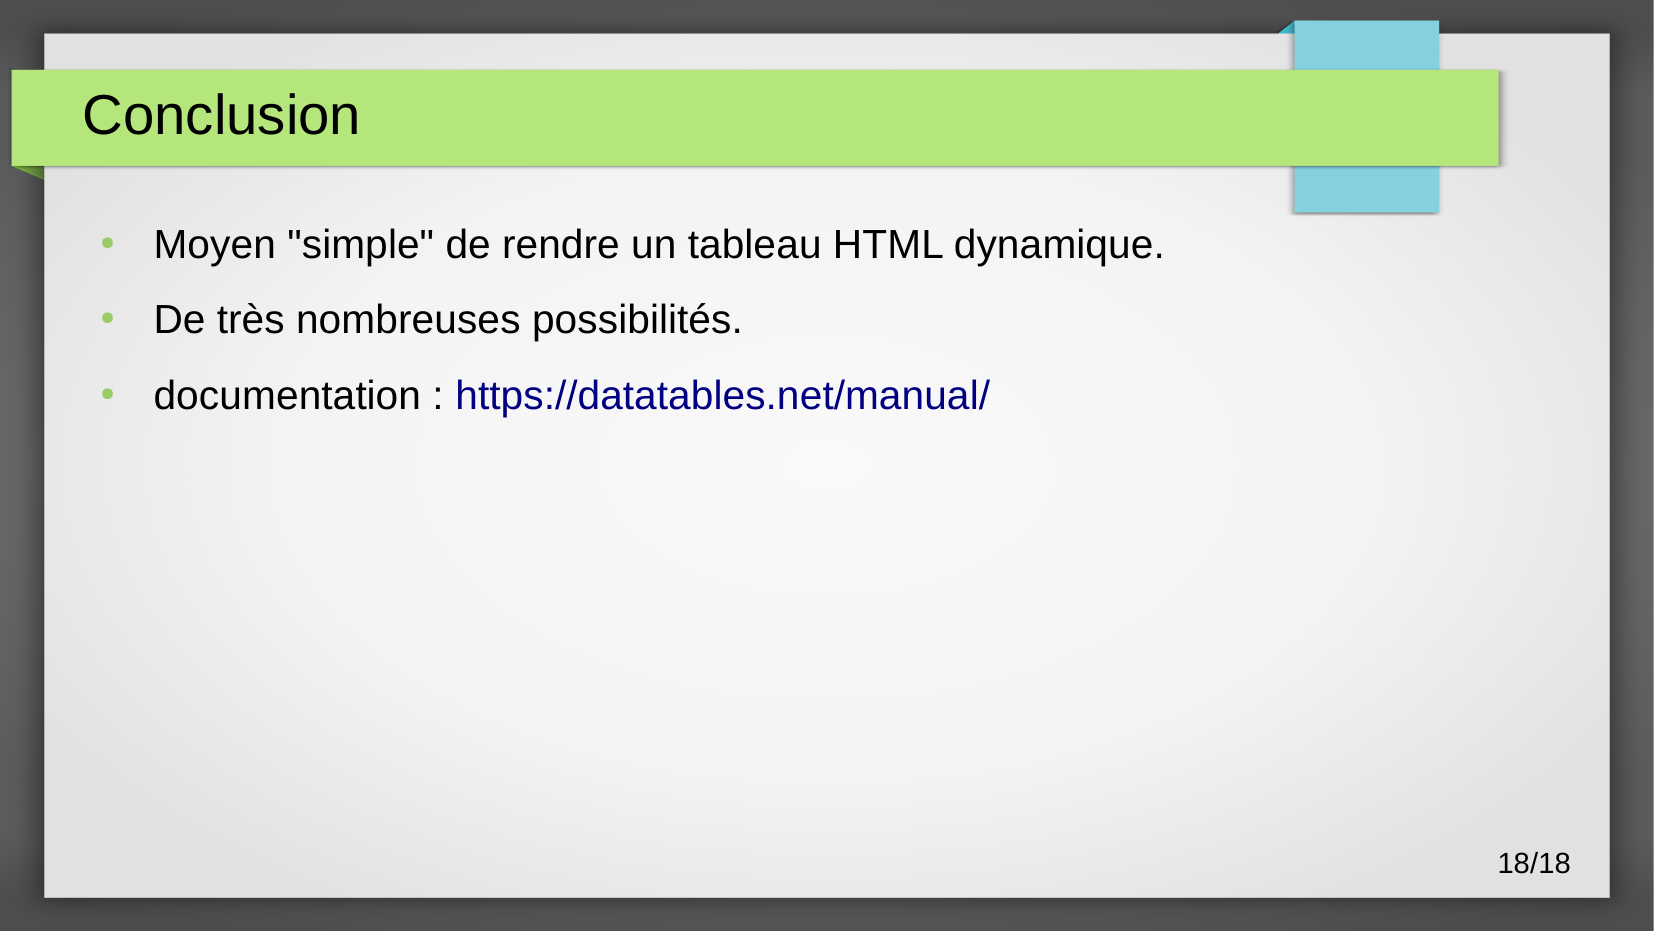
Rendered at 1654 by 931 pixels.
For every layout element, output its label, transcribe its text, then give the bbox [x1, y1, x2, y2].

title Conclusion [82, 70, 1264, 160]
list Moyen "simple" de rendre un tableau HTML dynamique. De très nombreuses possibilités. documentation : https://datatables.net/manual/ [82, 221, 1571, 761]
picture [0, 0, 1654, 931]
